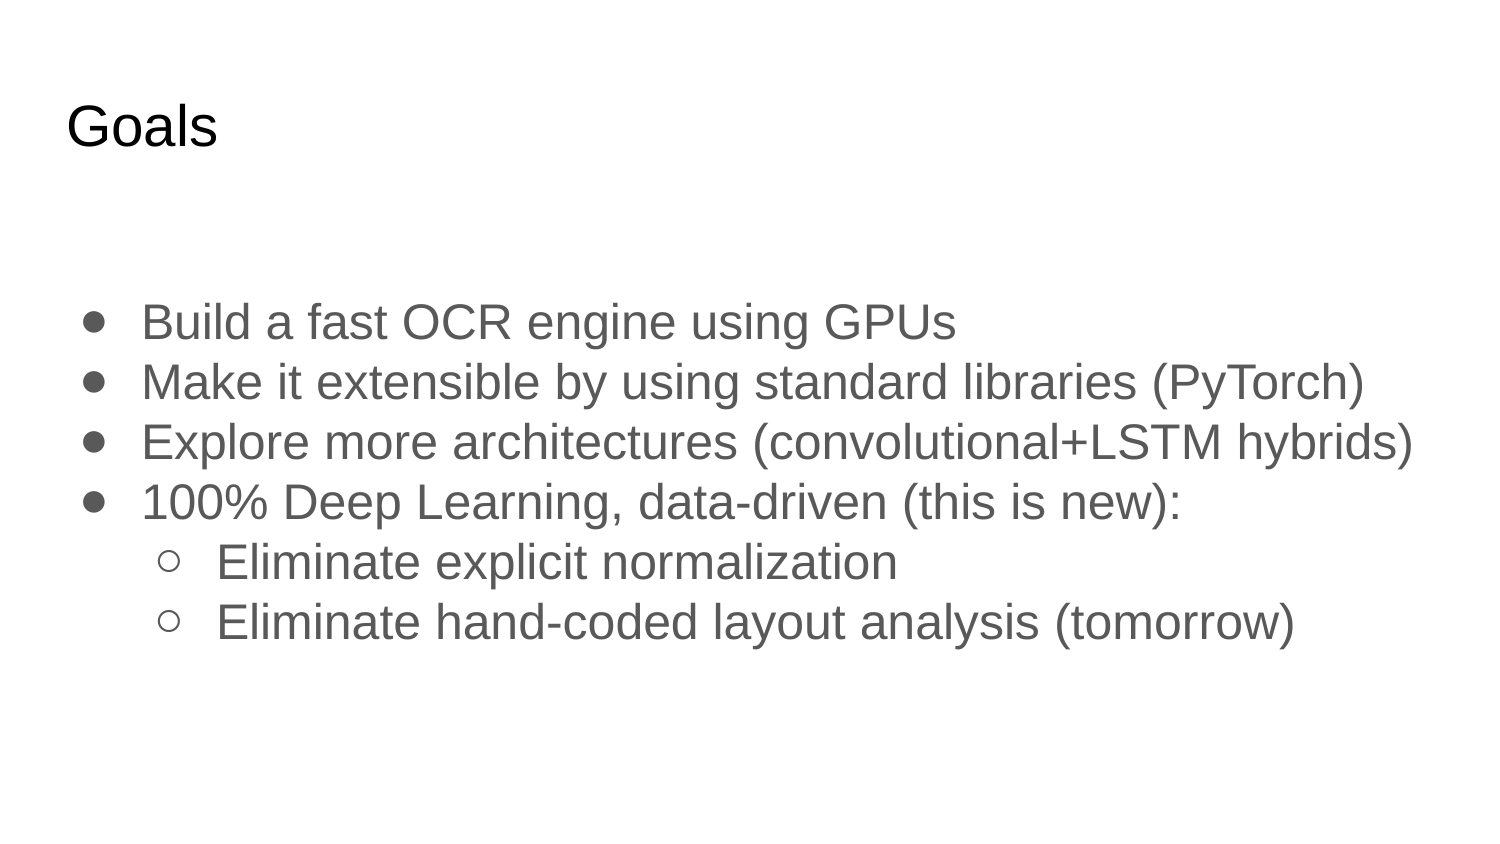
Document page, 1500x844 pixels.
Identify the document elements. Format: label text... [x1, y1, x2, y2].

title Goals [51, 72, 1449, 167]
list Build a fast OCR engine using GPUs Make it extensible by using standard libraries (PyTorch) Explore more architectures (convolutional+LSTM hybrids) 100% Deep Learning, data-driven (this is new): Eliminate explicit normalization Eliminate hand-coded layout analysis (tomorrow) [51, 189, 1449, 750]
